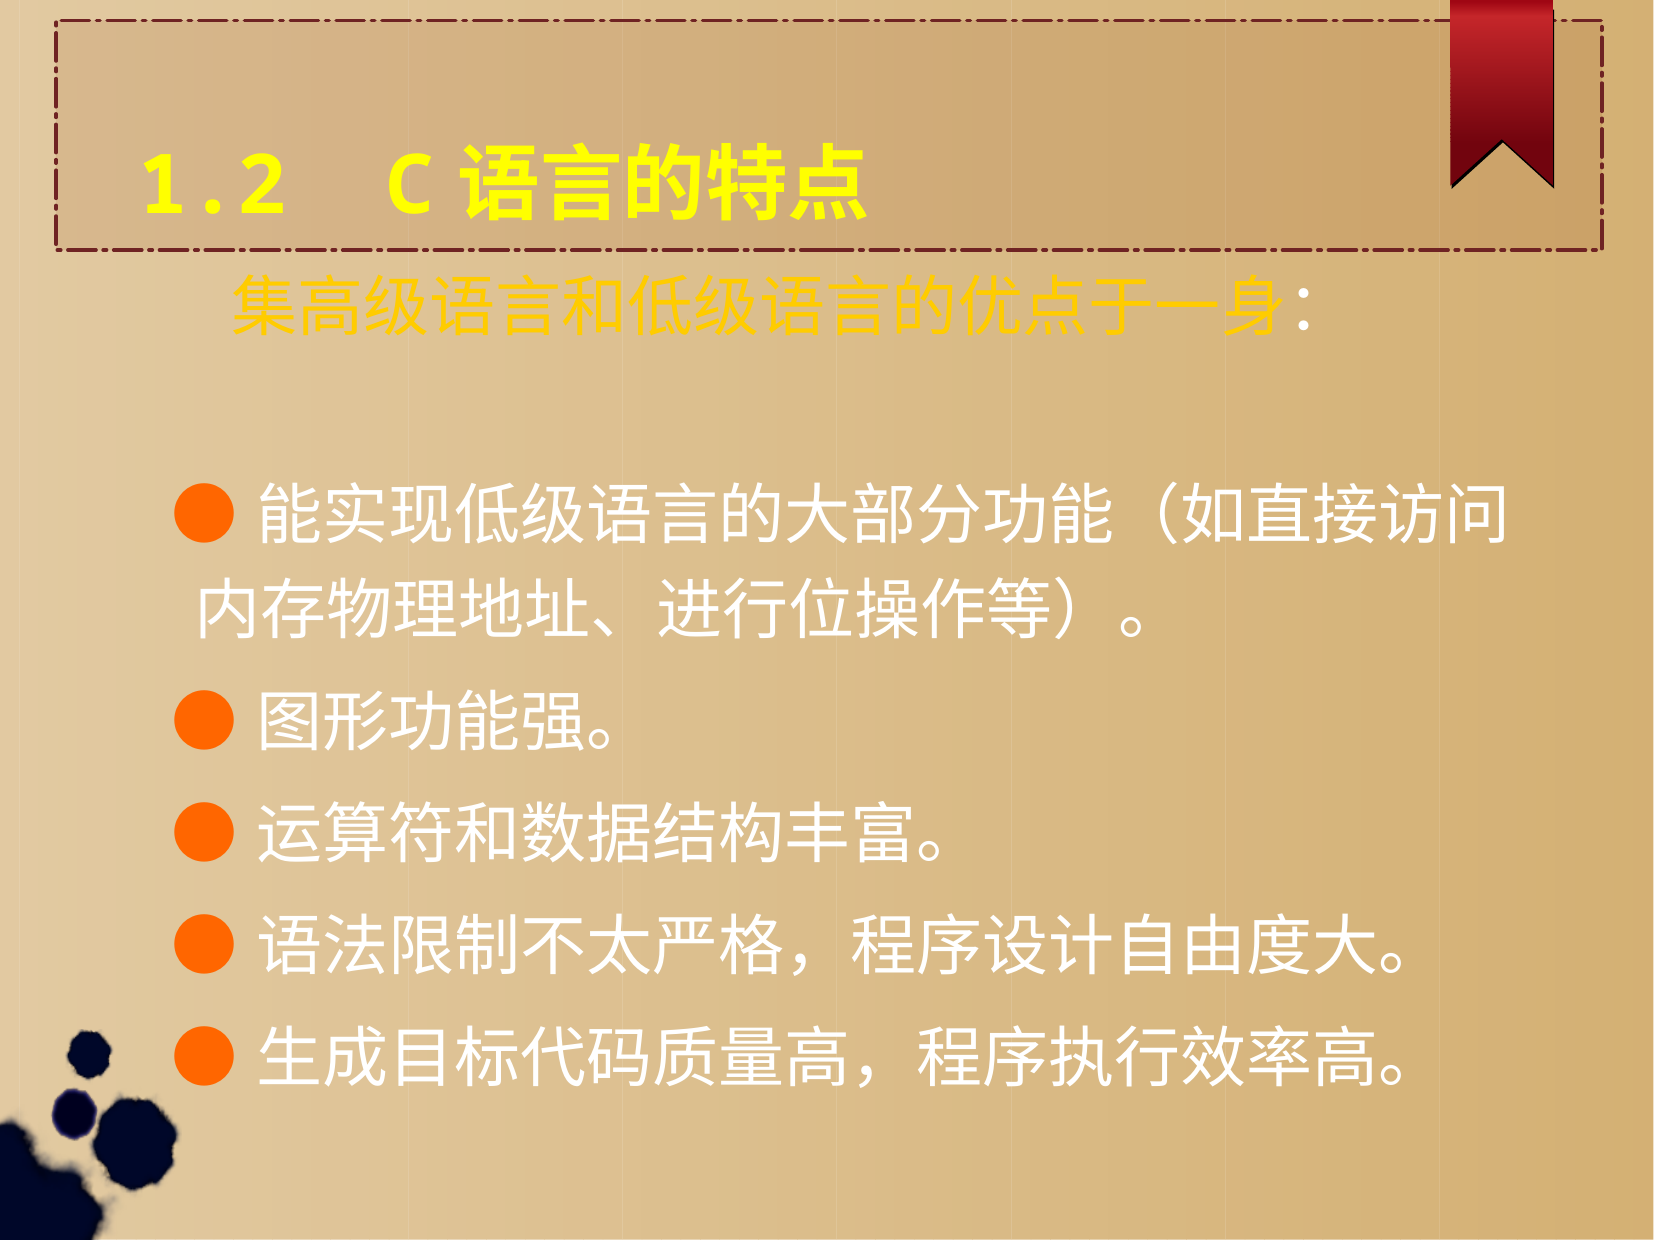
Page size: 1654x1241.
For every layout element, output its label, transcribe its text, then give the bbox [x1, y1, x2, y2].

list 1.2 C语言的特点 集高级语言和低级语言的优点于一身： ●能实现低级语言的大部分功能（如直接访问内存物理地址、进行位操作等）。 ●图形功能强。 ●运算符和数据结构丰富。 ●语法限制不太严格，程序设计自由度大。 ●生成目标代码质量高，程序执行效率高。 [123, 110, 1571, 1117]
